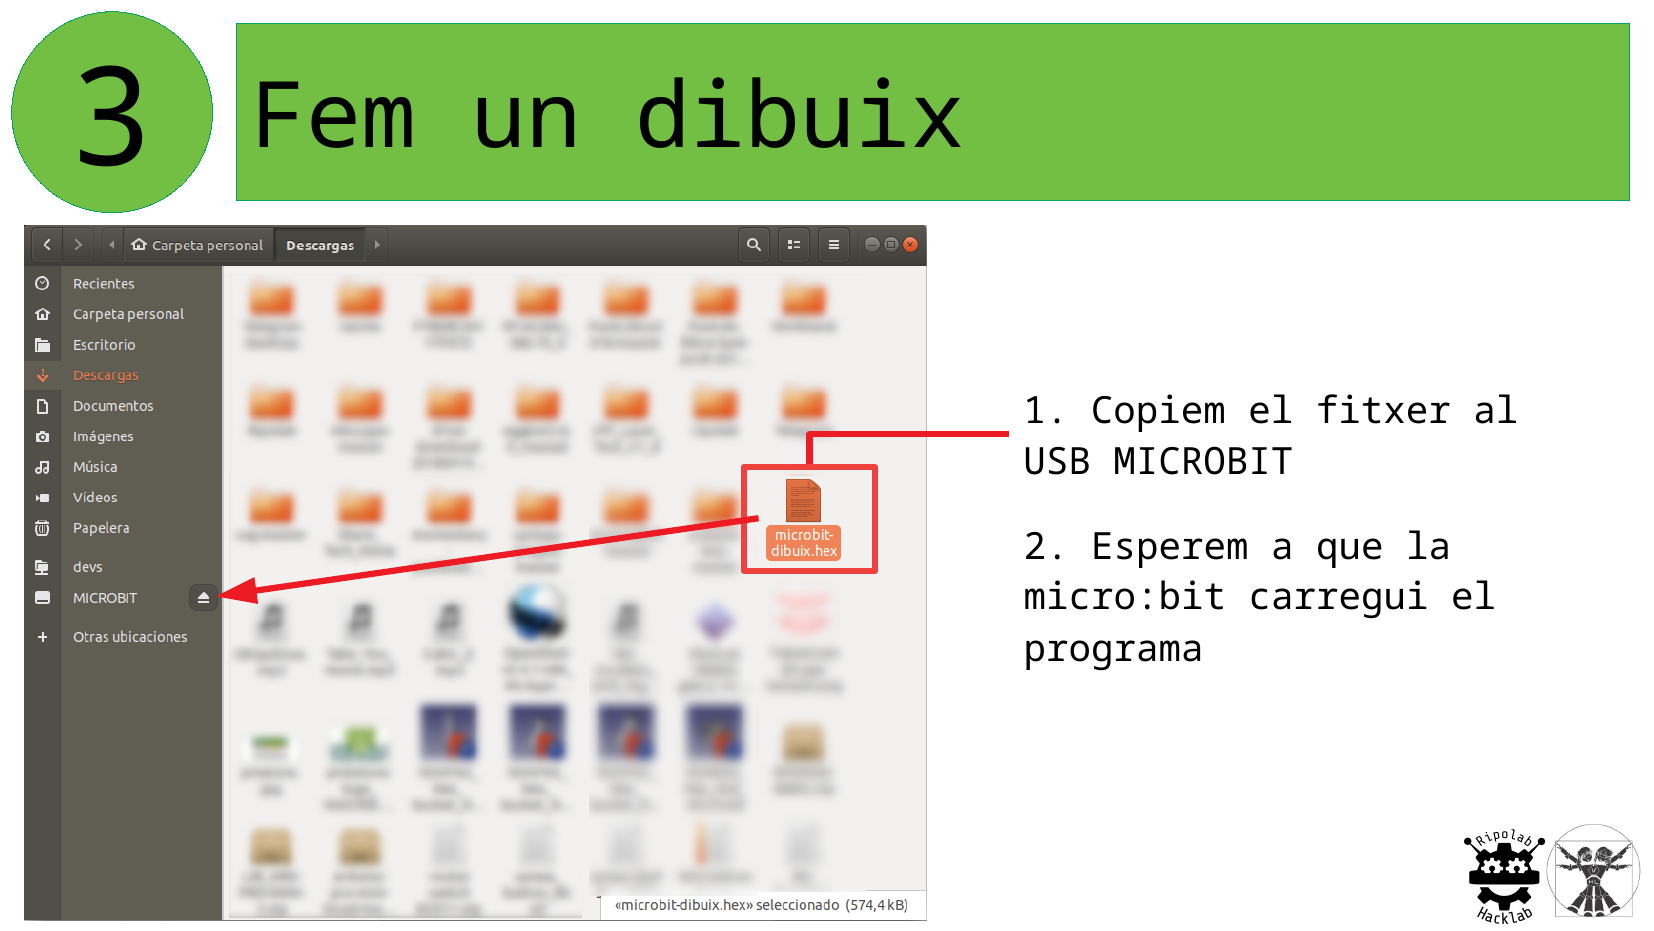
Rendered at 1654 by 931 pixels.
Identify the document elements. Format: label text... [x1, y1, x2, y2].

text_box Fem un dibuix [236, 23, 1630, 201]
text_box 2. Esperem a que la micro:bit carregui el programa [1008, 511, 1575, 673]
text_box 3 [11, 11, 213, 213]
picture [747, 470, 872, 568]
picture [1464, 820, 1642, 924]
text_box 1. Copiem el fitxer al USB MICROBIT [1008, 375, 1575, 489]
picture [24, 225, 927, 921]
